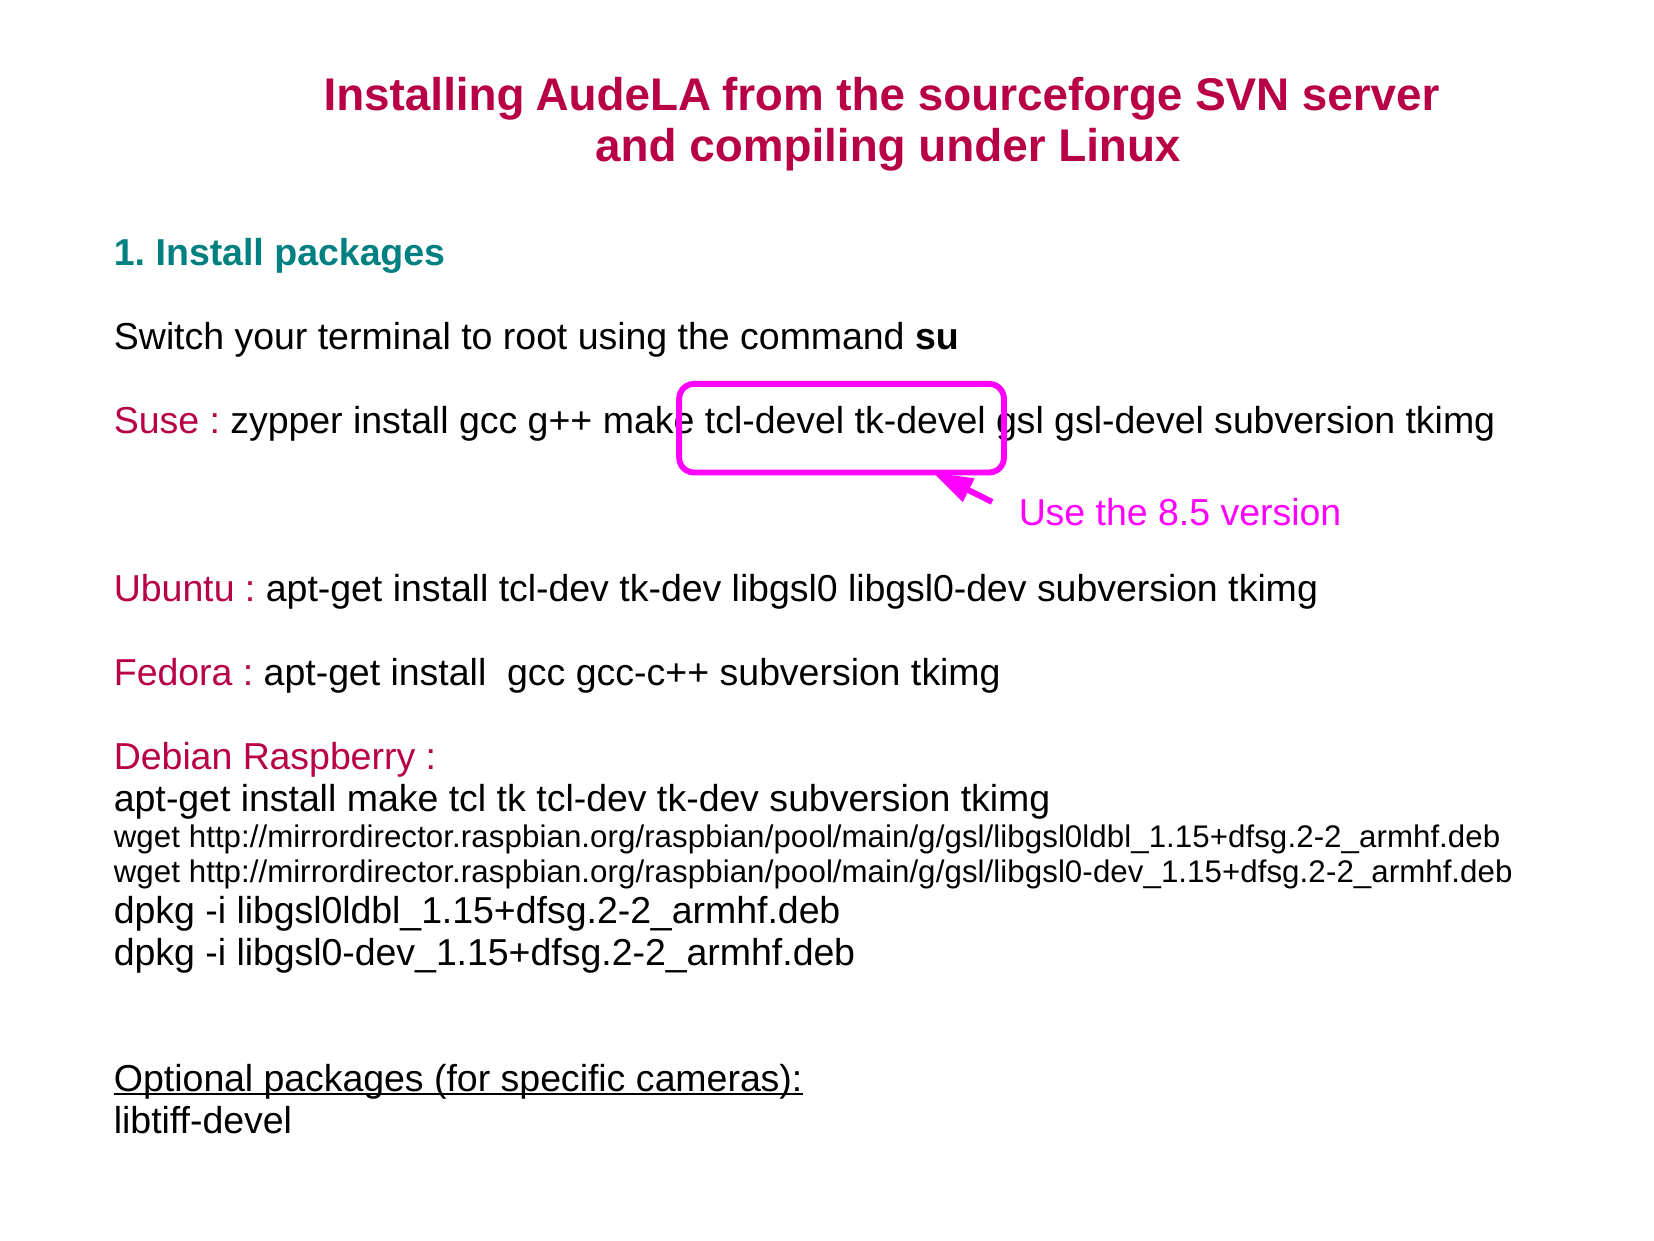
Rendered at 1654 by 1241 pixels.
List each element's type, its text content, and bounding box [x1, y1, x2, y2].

text_box Use the 8.5 version [1003, 484, 1357, 542]
text_box 1. Install packages Switch your terminal to root using the command su Suse : zypper install gcc g++ make tcl-devel tk-devel gsl gsl-devel subversion tkimg Ubuntu : apt-get install tcl-dev tk-dev libgsl0 libgsl0-dev subversion tkimg Fedora : apt-get install gcc gcc-c++ subversion tkimg Debian Raspberry : apt-get install make tcl tk tcl-dev tk-dev subversion tkimg wget http://mirrordirector.raspbian.org/raspbian/pool/main/g/gsl/libgsl0ldbl_1.15+dfsg.2-2_armhf.deb wget http://mirrordirector.raspbian.org/raspbian/pool/main/g/gsl/libgsl0-dev_1.15+dfsg.2-2_armhf.deb dpkg -i libgsl0ldbl_1.15+dfsg.2-2_armhf.deb dpkg -i libgsl0-dev_1.15+dfsg.2-2_armhf.deb Optional packages (for specific cameras): libtiff-devel [99, 224, 1530, 1238]
text_box Installing AudeLA from the sourceforge SVN server and compiling under Linux [308, 61, 1468, 181]
